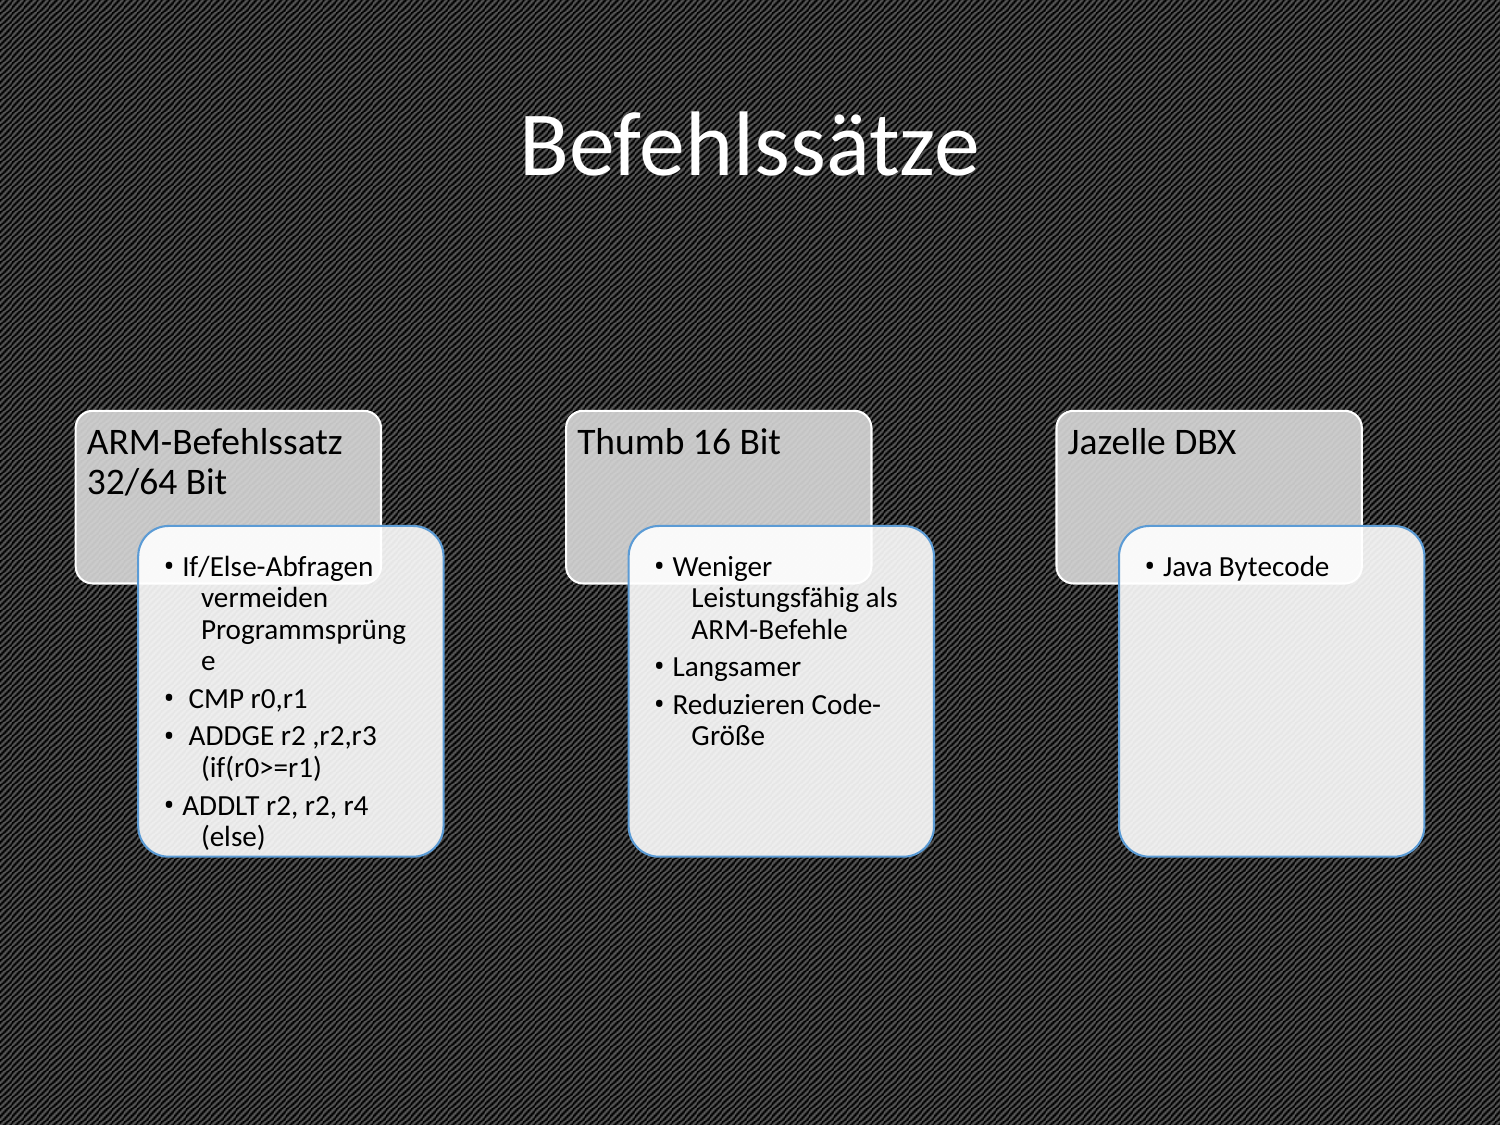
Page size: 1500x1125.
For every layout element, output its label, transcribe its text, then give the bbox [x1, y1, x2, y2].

text_box Thumb 16 Bit [566, 410, 872, 584]
text_box Jazelle DBX [1056, 410, 1362, 584]
text_box Weniger Leistungsfähig als ARM-Befehle Langsamer Reduzieren Code-Größe [628, 525, 935, 857]
title Befehlssätze [75, 45, 1426, 233]
text_box If/Else-Abfragen vermeiden Programmsprünge CMP r0,r1 ADDGE r2 ,r2,r3 (if(r0>=r1) ADDLT r2, r2, r4 (else) [138, 525, 444, 857]
text_box ARM-Befehlssatz 32/64 Bit [75, 410, 382, 584]
text_box Java Bytecode [1119, 525, 1425, 857]
